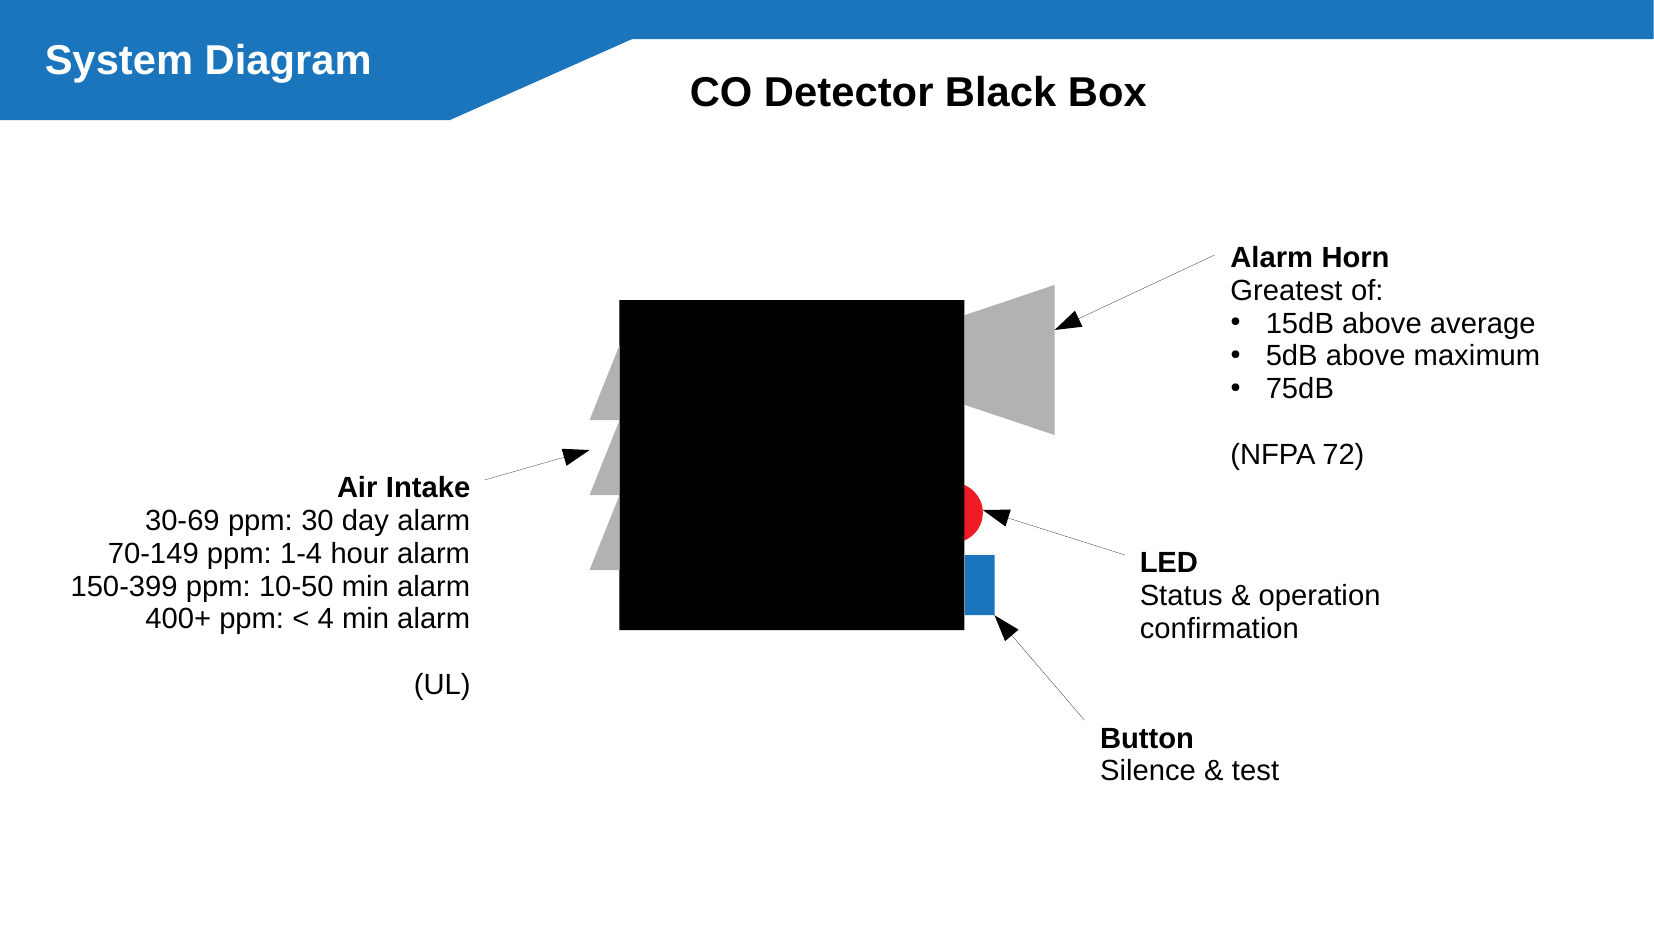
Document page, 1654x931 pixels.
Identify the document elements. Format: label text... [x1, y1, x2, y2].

text_box LED Status & operation confirmation [1125, 470, 1471, 721]
text_box System Diagram [30, 0, 541, 121]
text_box Alarm Horn Greatest of: 15dB above average 5dB above maximum 75dB (NFPA 72) [1235, 228, 1536, 484]
text_box CO Detector Black Box [675, 45, 1516, 140]
text_box [589, 284, 1055, 631]
text_box Air Intake 30-69 ppm: 30 day alarm 70-149 ppm: 1-4 hour alarm 150-399 ppm: 10-50 min alarm 400+ ppm: < 4 min alarm (UL) [80, 473, 486, 699]
text_box Button Silence & test [1085, 671, 1386, 837]
